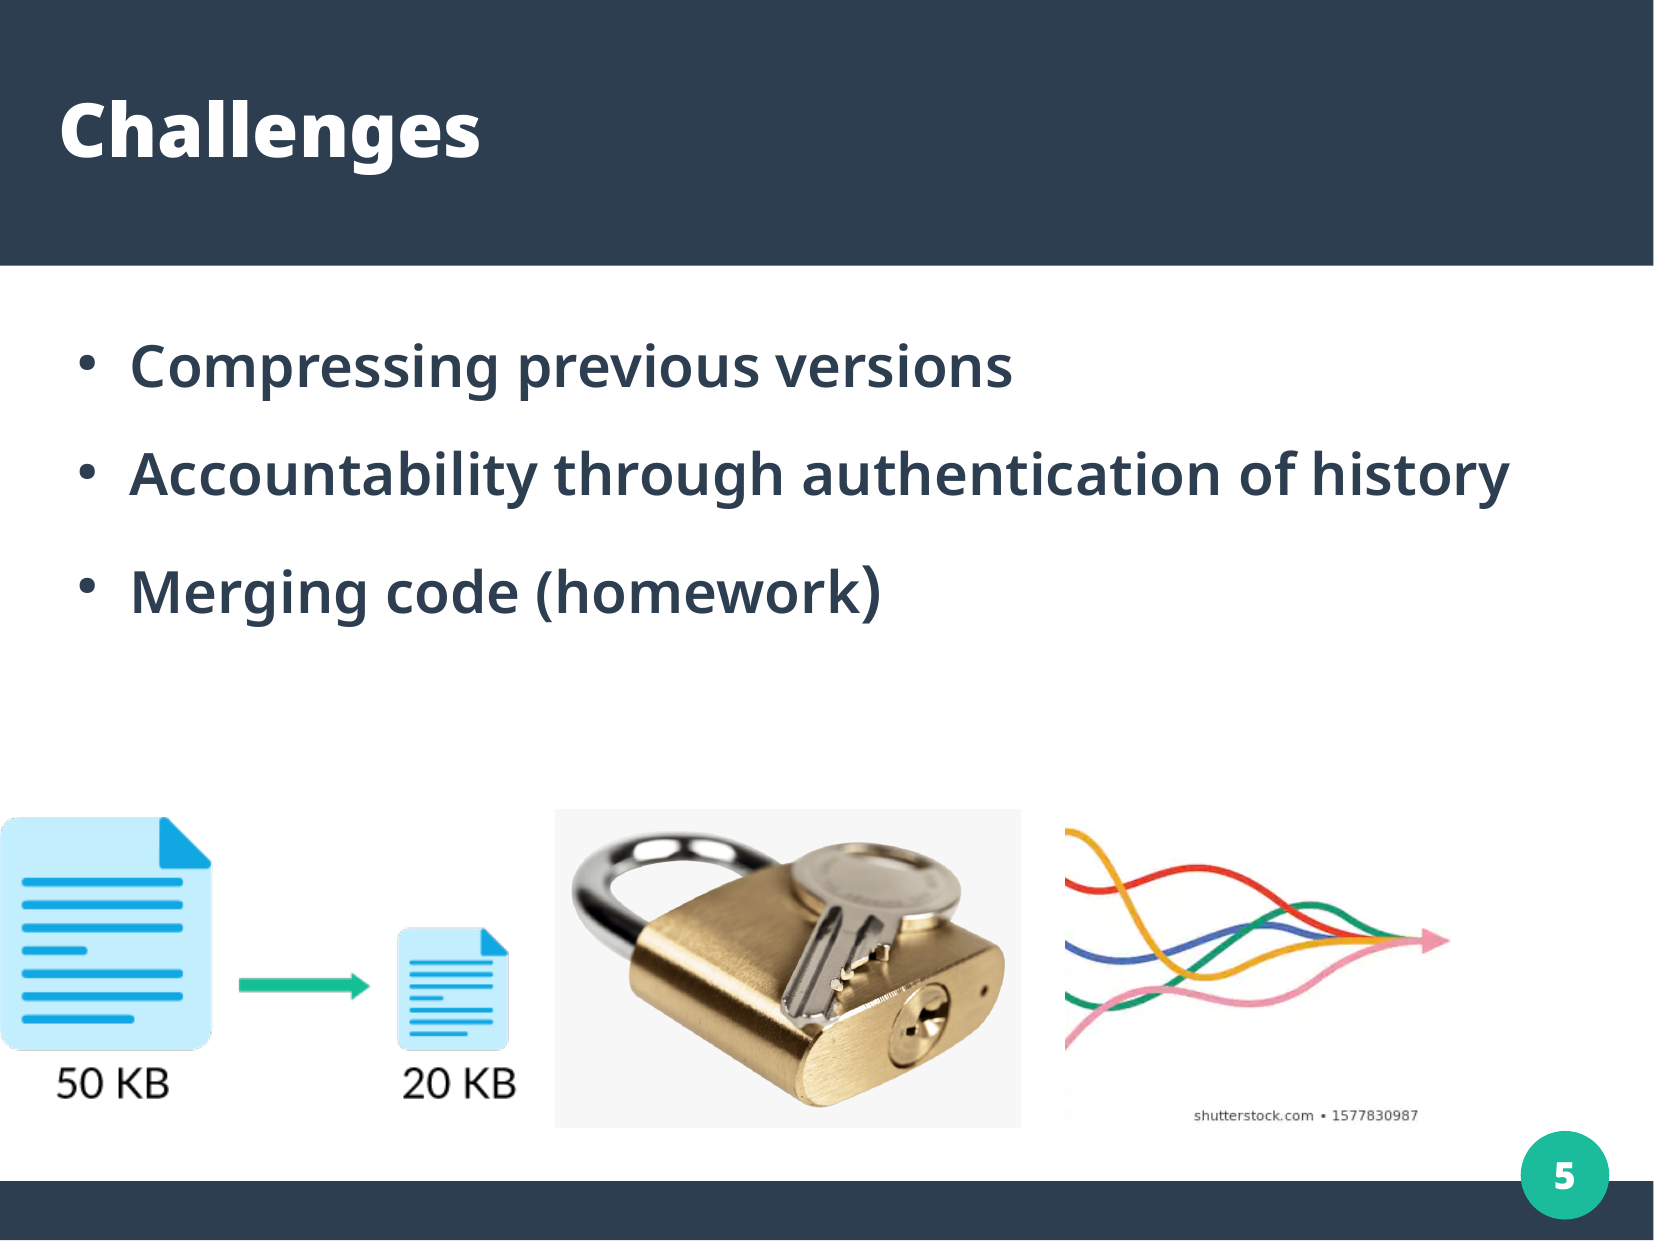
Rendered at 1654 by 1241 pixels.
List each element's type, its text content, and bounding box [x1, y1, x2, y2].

picture [555, 809, 1021, 1128]
picture [0, 817, 518, 1111]
list Compressing previous versions Accountability through authentication of history Merging code (homework) [59, 324, 1595, 1152]
title Challenges [59, 49, 1595, 207]
picture [1065, 779, 1549, 1128]
